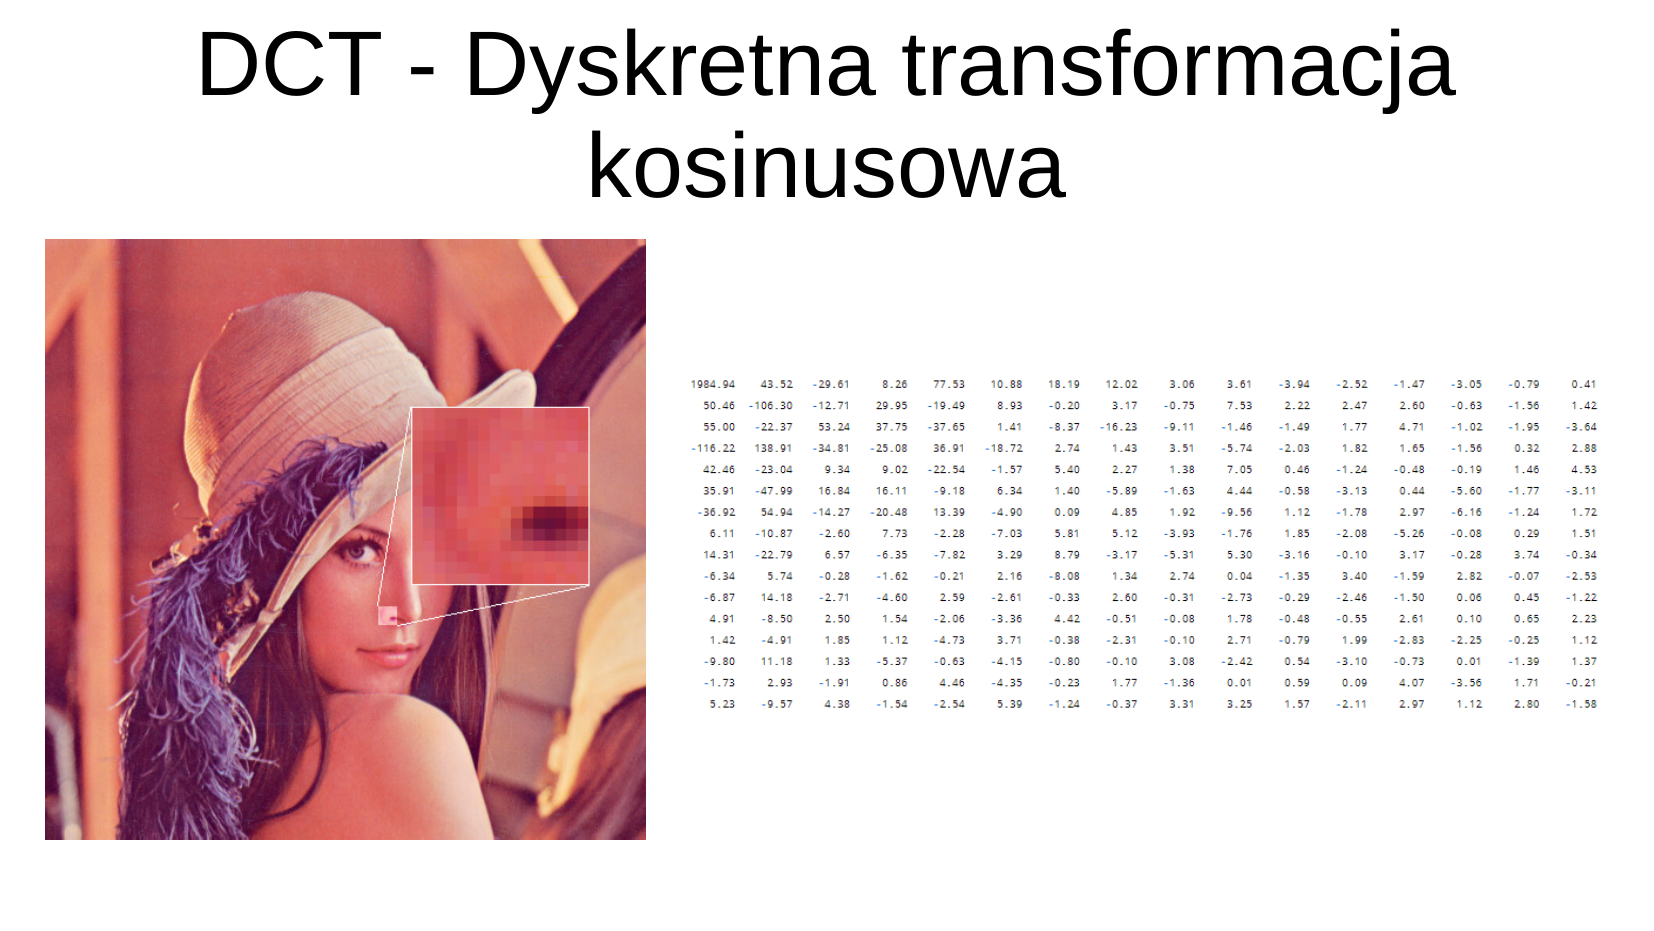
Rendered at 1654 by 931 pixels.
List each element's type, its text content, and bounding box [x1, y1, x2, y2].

picture [683, 374, 1606, 713]
title DCT - Dyskretna transformacja kosinusowa [82, 12, 1571, 218]
picture [45, 239, 646, 841]
